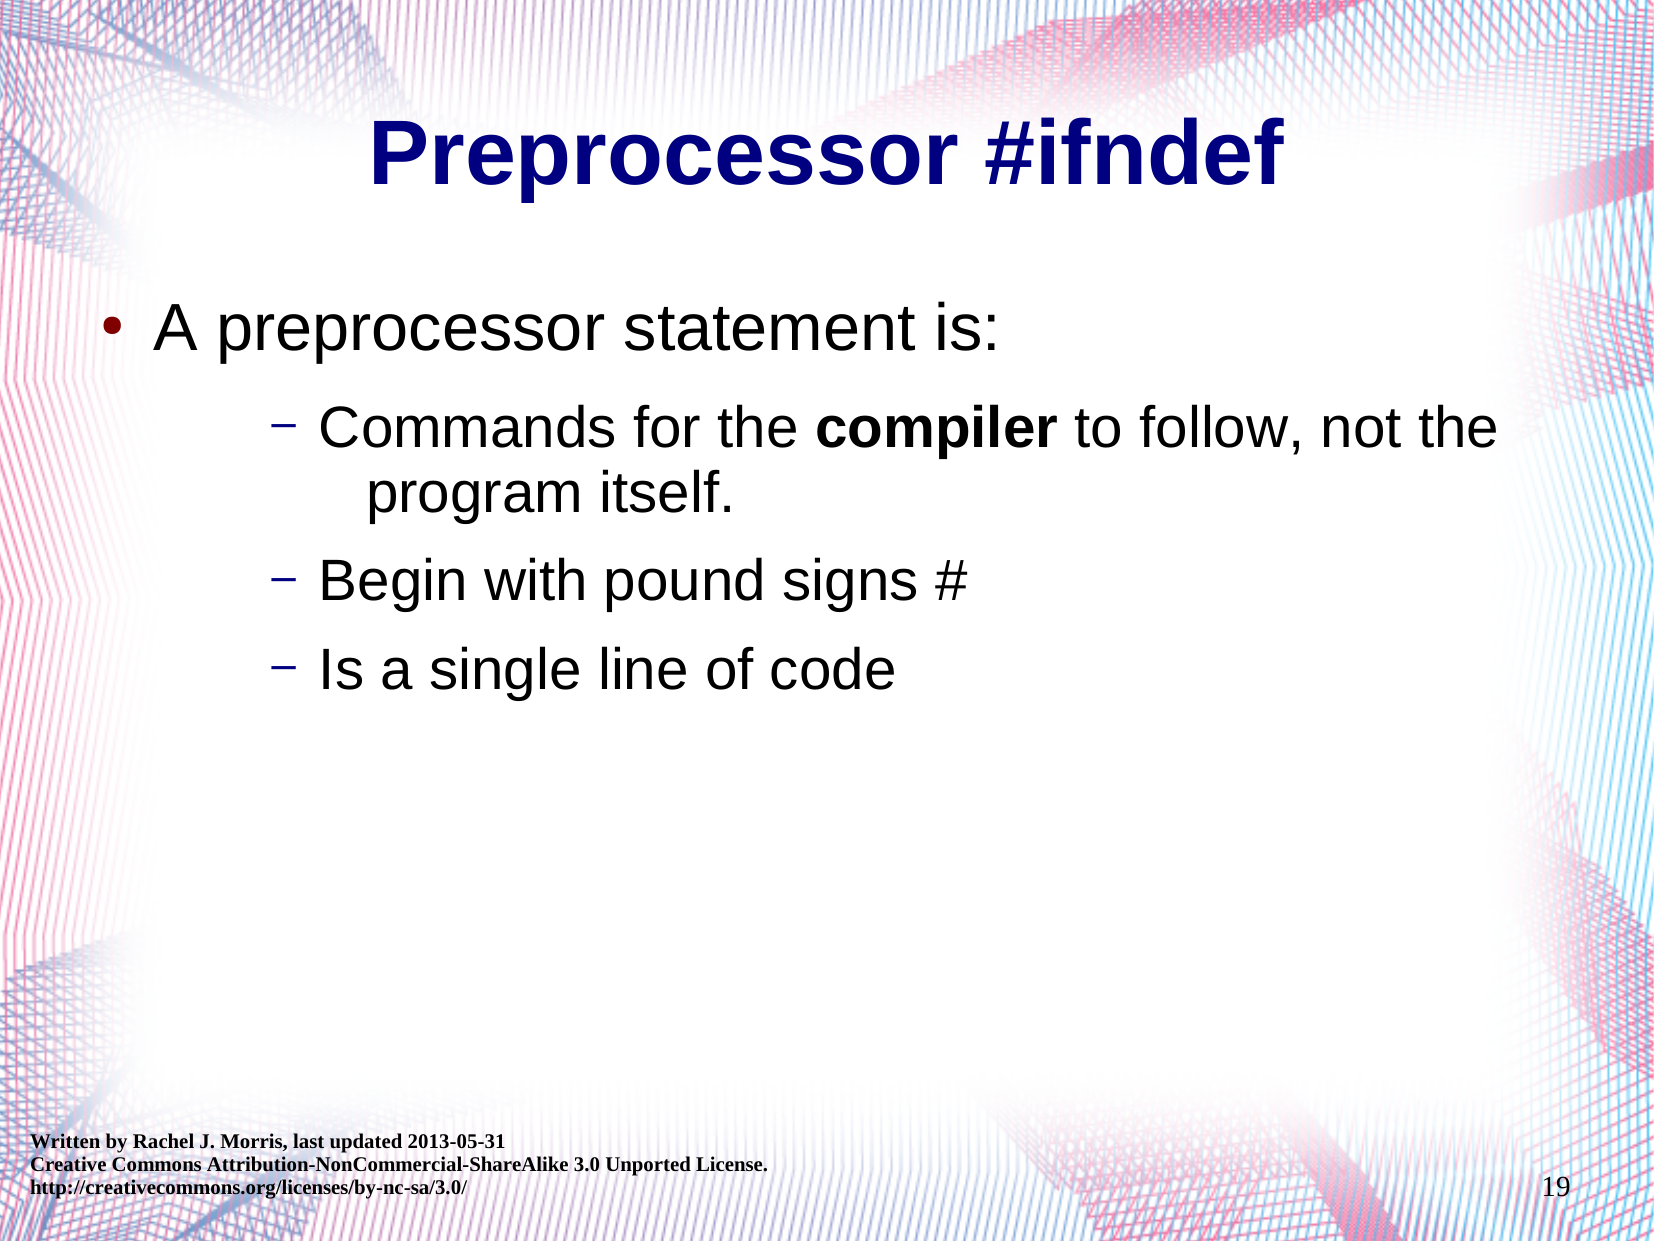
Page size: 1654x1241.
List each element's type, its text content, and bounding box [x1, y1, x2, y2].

picture [0, 0, 1654, 1241]
list A preprocessor statement is: Commands for the compiler to follow, not the program itself. Begin with pound signs # Is a single line of code [82, 290, 1571, 702]
title Preprocessor #ifndef [82, 49, 1571, 257]
